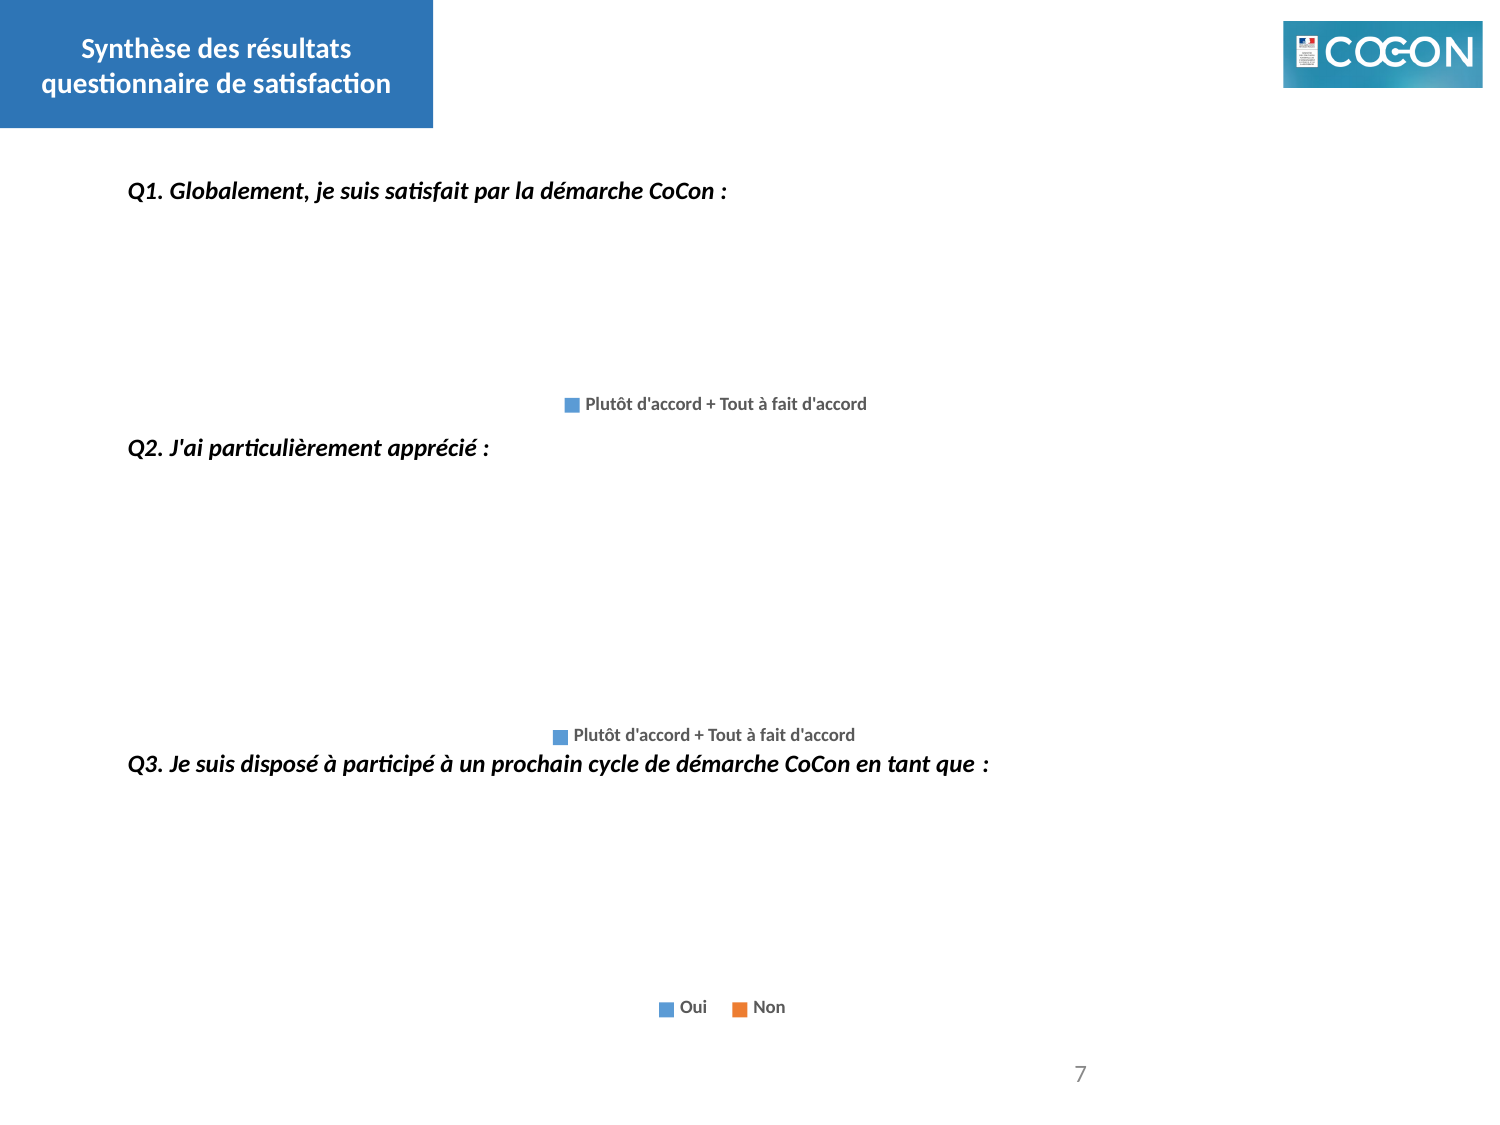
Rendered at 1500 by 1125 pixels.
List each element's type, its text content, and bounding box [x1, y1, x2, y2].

text_box [564, 397, 580, 413]
text_box 8 [1059, 1042, 1397, 1103]
picture [1283, 21, 1483, 88]
list Q1. Globalement, je suis satisfait par la démarche CoCon : [112, 166, 1407, 246]
text_box Plutôt d'accord + Tout à fait d'accord [585, 396, 959, 427]
text_box [732, 1002, 748, 1018]
text_box [659, 1002, 674, 1018]
text_box Q3. Je suis disposé à participé à un prochain cycle de démarche CoCon en tant que : [112, 740, 1407, 819]
text_box Q2. J'ai particulièrement apprécié : [112, 427, 1407, 507]
text_box [552, 730, 568, 740]
text_box Synthèse des résultats questionnaire de satisfaction [0, 0, 434, 129]
text_box Oui [679, 999, 716, 1030]
text_box Plutôt d'accord + Tout à fait d'accord [573, 727, 947, 740]
text_box Non [753, 999, 797, 1030]
